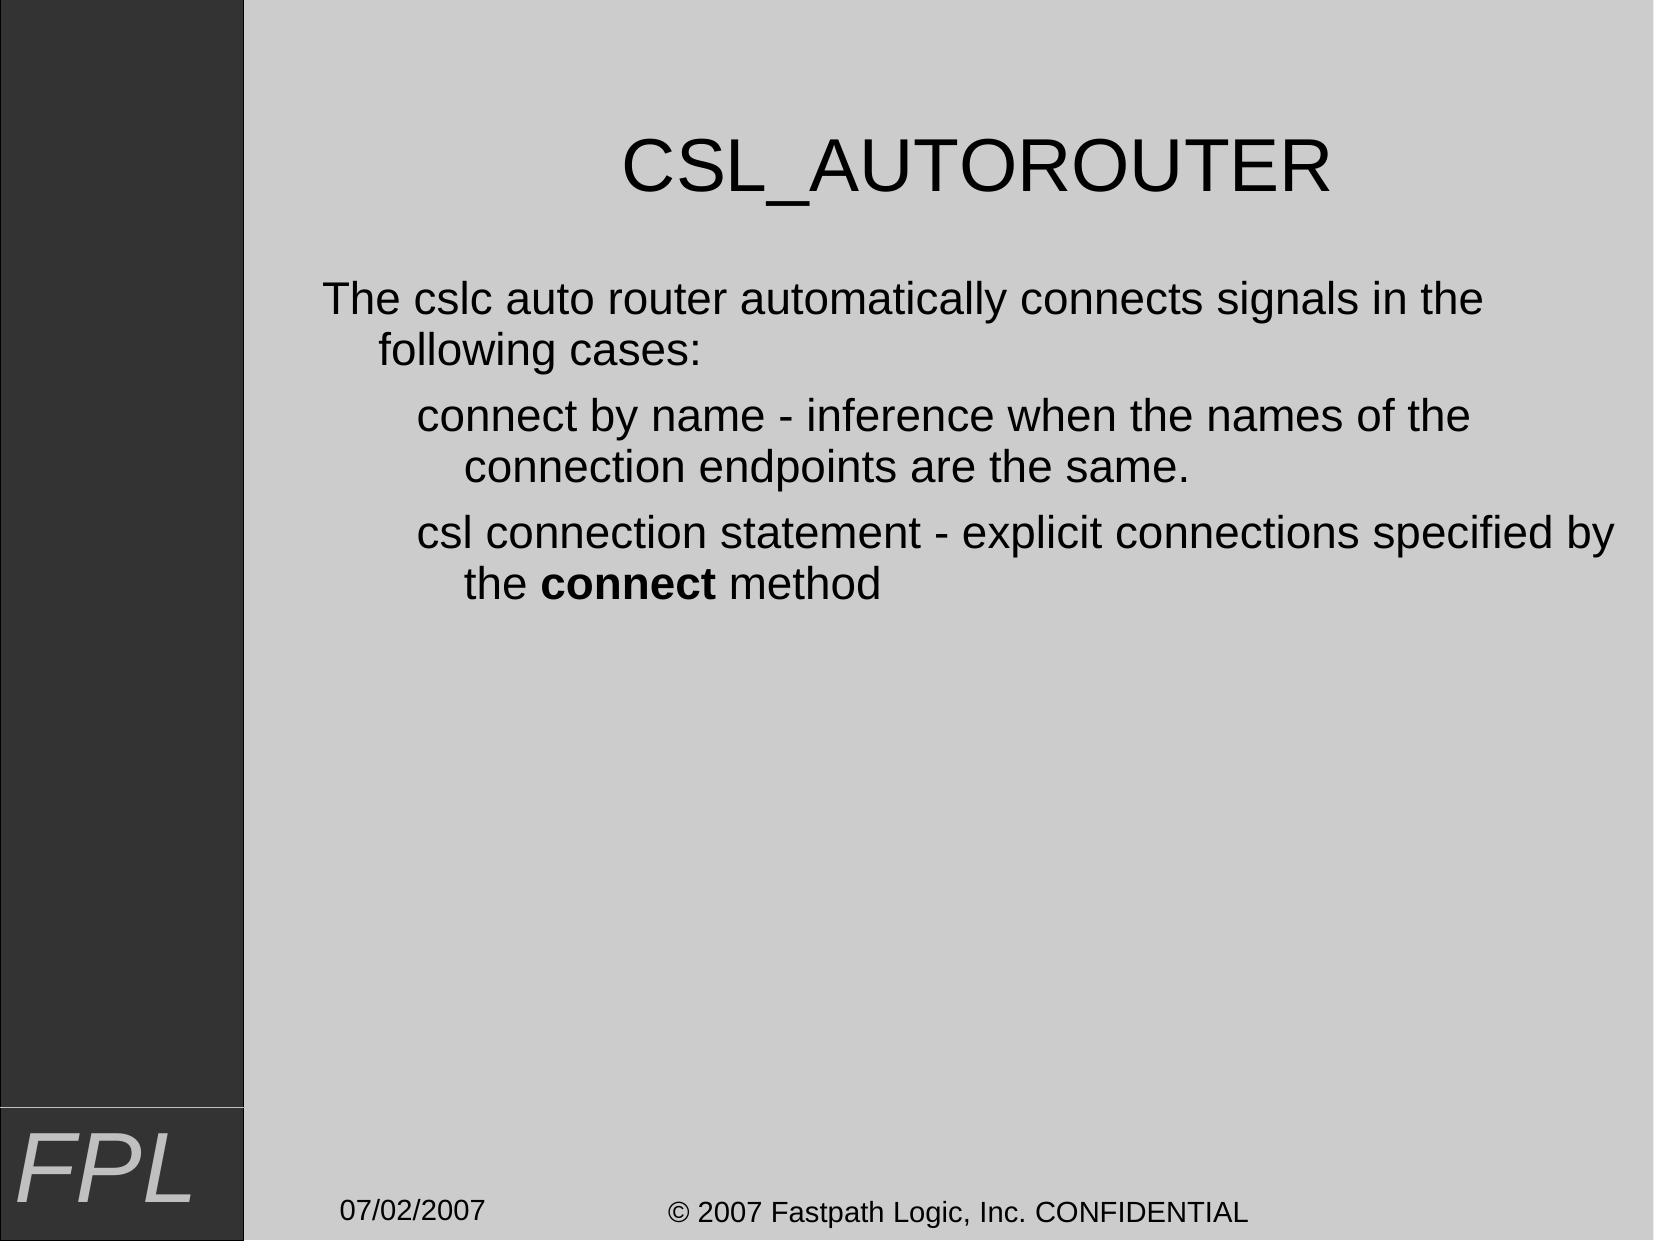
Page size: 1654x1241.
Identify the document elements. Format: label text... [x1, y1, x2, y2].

title CSL_AUTOROUTER [427, 57, 1530, 272]
list The cslc auto router automatically connects signals in the following cases: connect by name - inference when the names of the connection endpoints are the same. csl connection statement - explicit connections specified by the connect method [322, 272, 1635, 1179]
